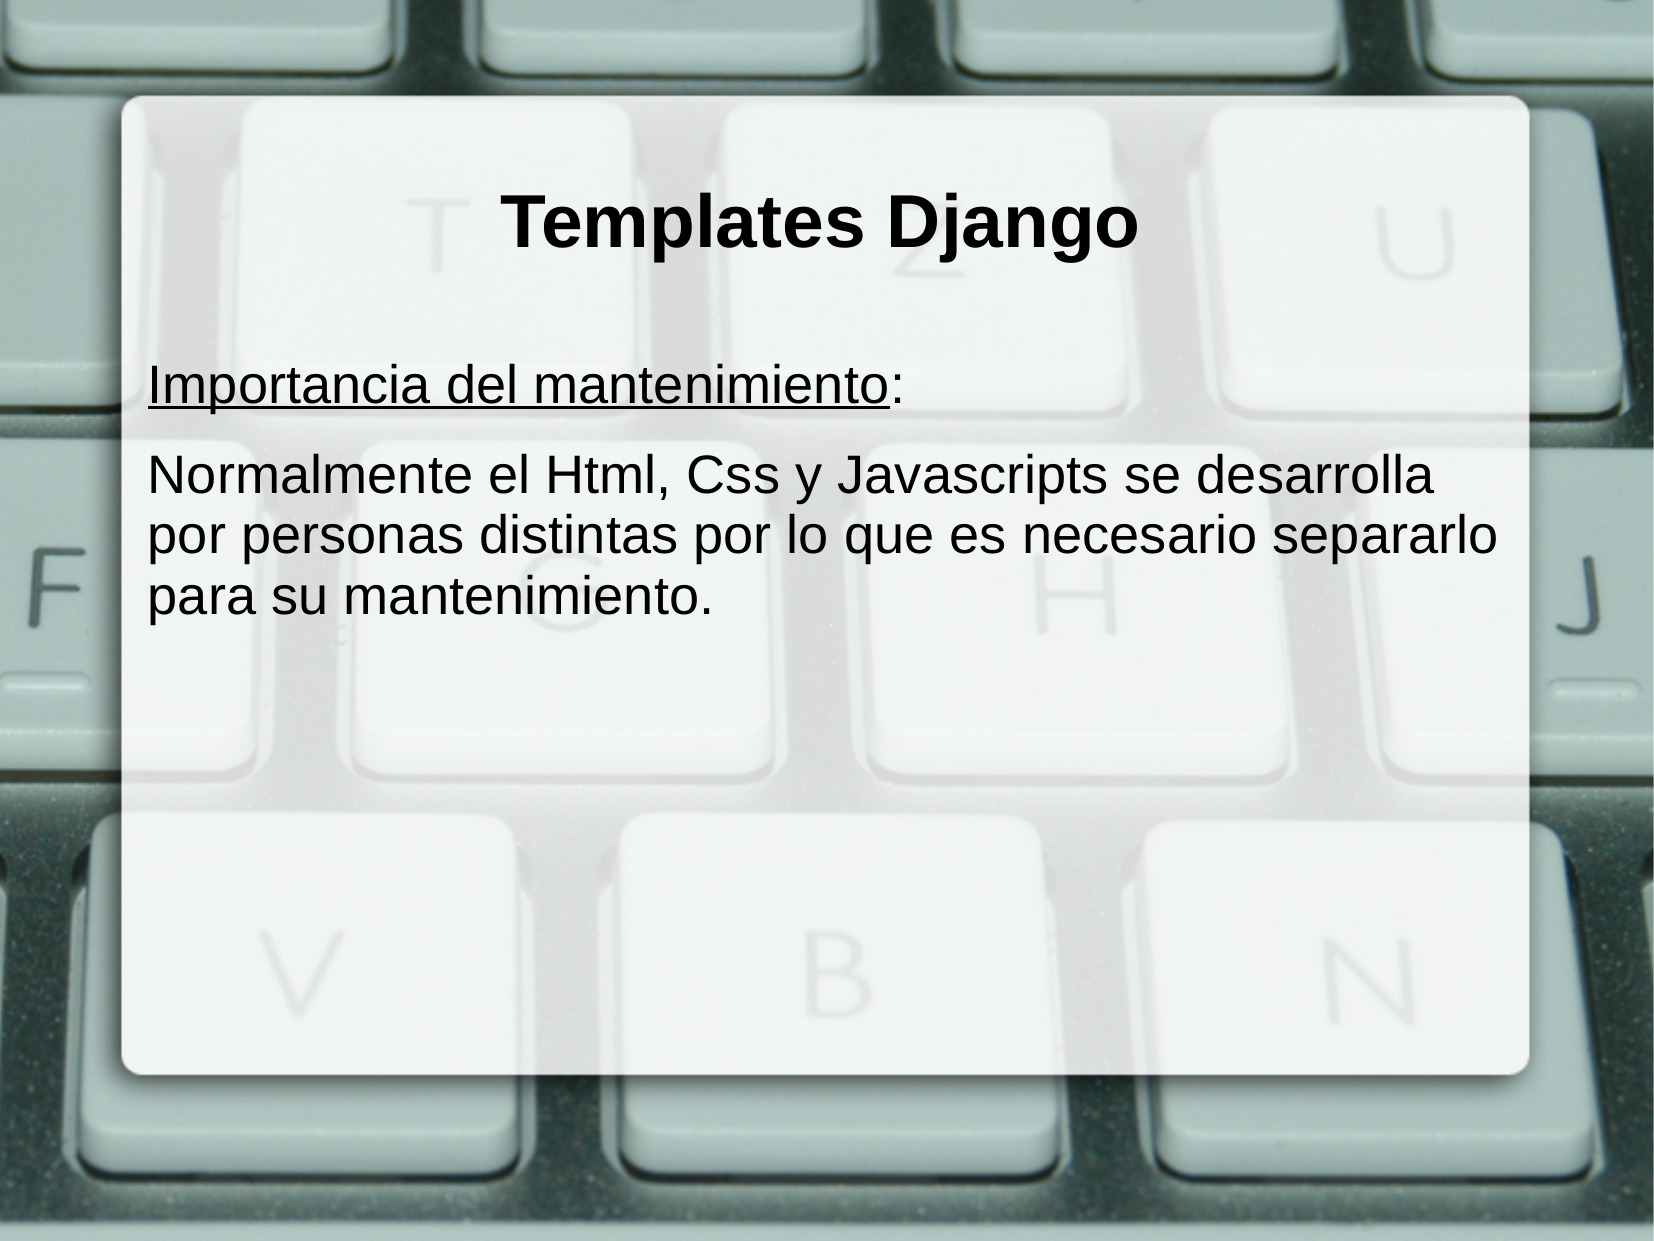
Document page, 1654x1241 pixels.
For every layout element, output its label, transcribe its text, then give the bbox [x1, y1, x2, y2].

list Importancia del mantenimiento: Normalmente el Html, Css y Javascripts se desarrolla por personas distintas por lo que es necesario separarlo para su mantenimiento. [147, 354, 1506, 1059]
title Templates Django [135, 117, 1506, 325]
picture [0, 0, 1654, 1241]
